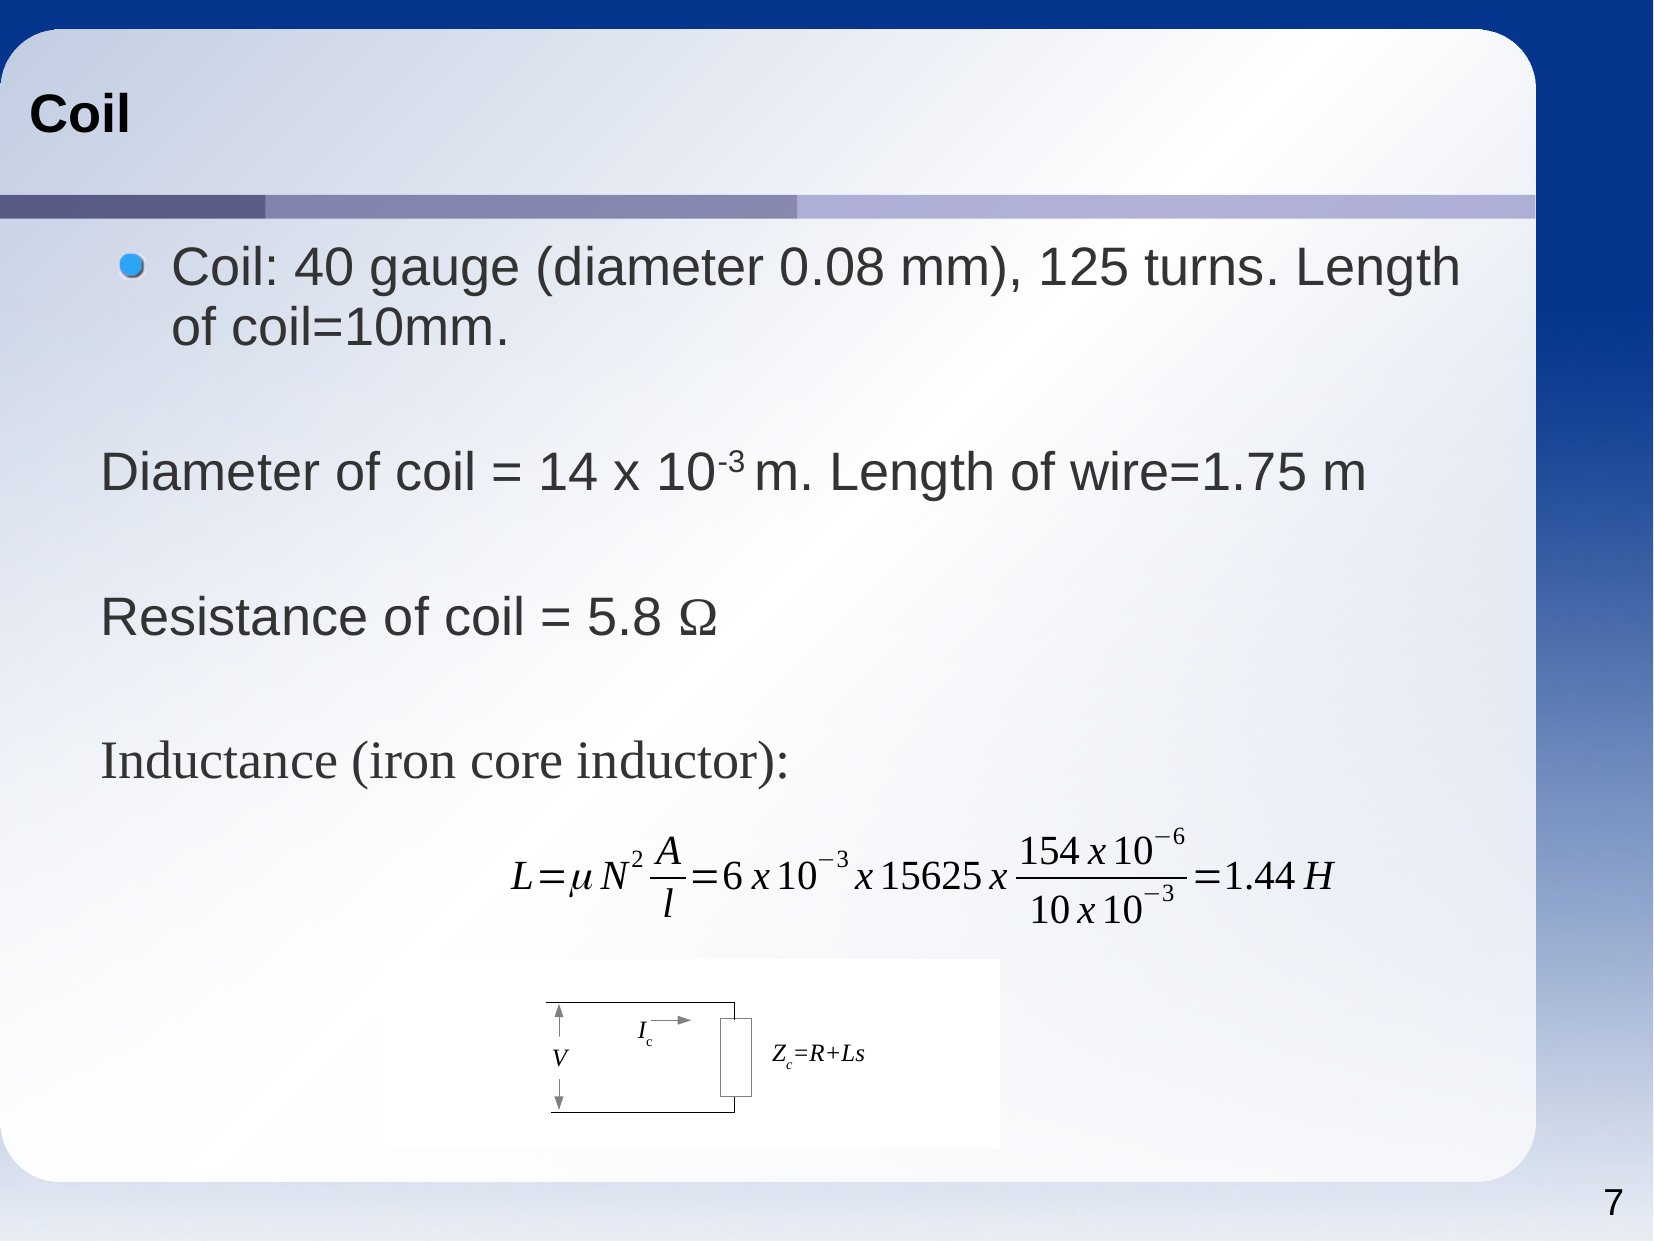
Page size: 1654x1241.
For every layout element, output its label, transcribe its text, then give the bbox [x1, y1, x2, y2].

title Coil [29, 49, 1506, 178]
chart [503, 822, 1344, 932]
list Coil: 40 gauge (diameter 0.08 mm), 125 turns. Length of coil=10mm. Diameter of coil = 14 x 10-3 m. Length of wire=1.75 m Resistance of coil = 5.8 Ω Inductance (iron core inductor): [29, 236, 1506, 843]
chart [382, 959, 1000, 1149]
picture [0, 0, 1654, 1241]
